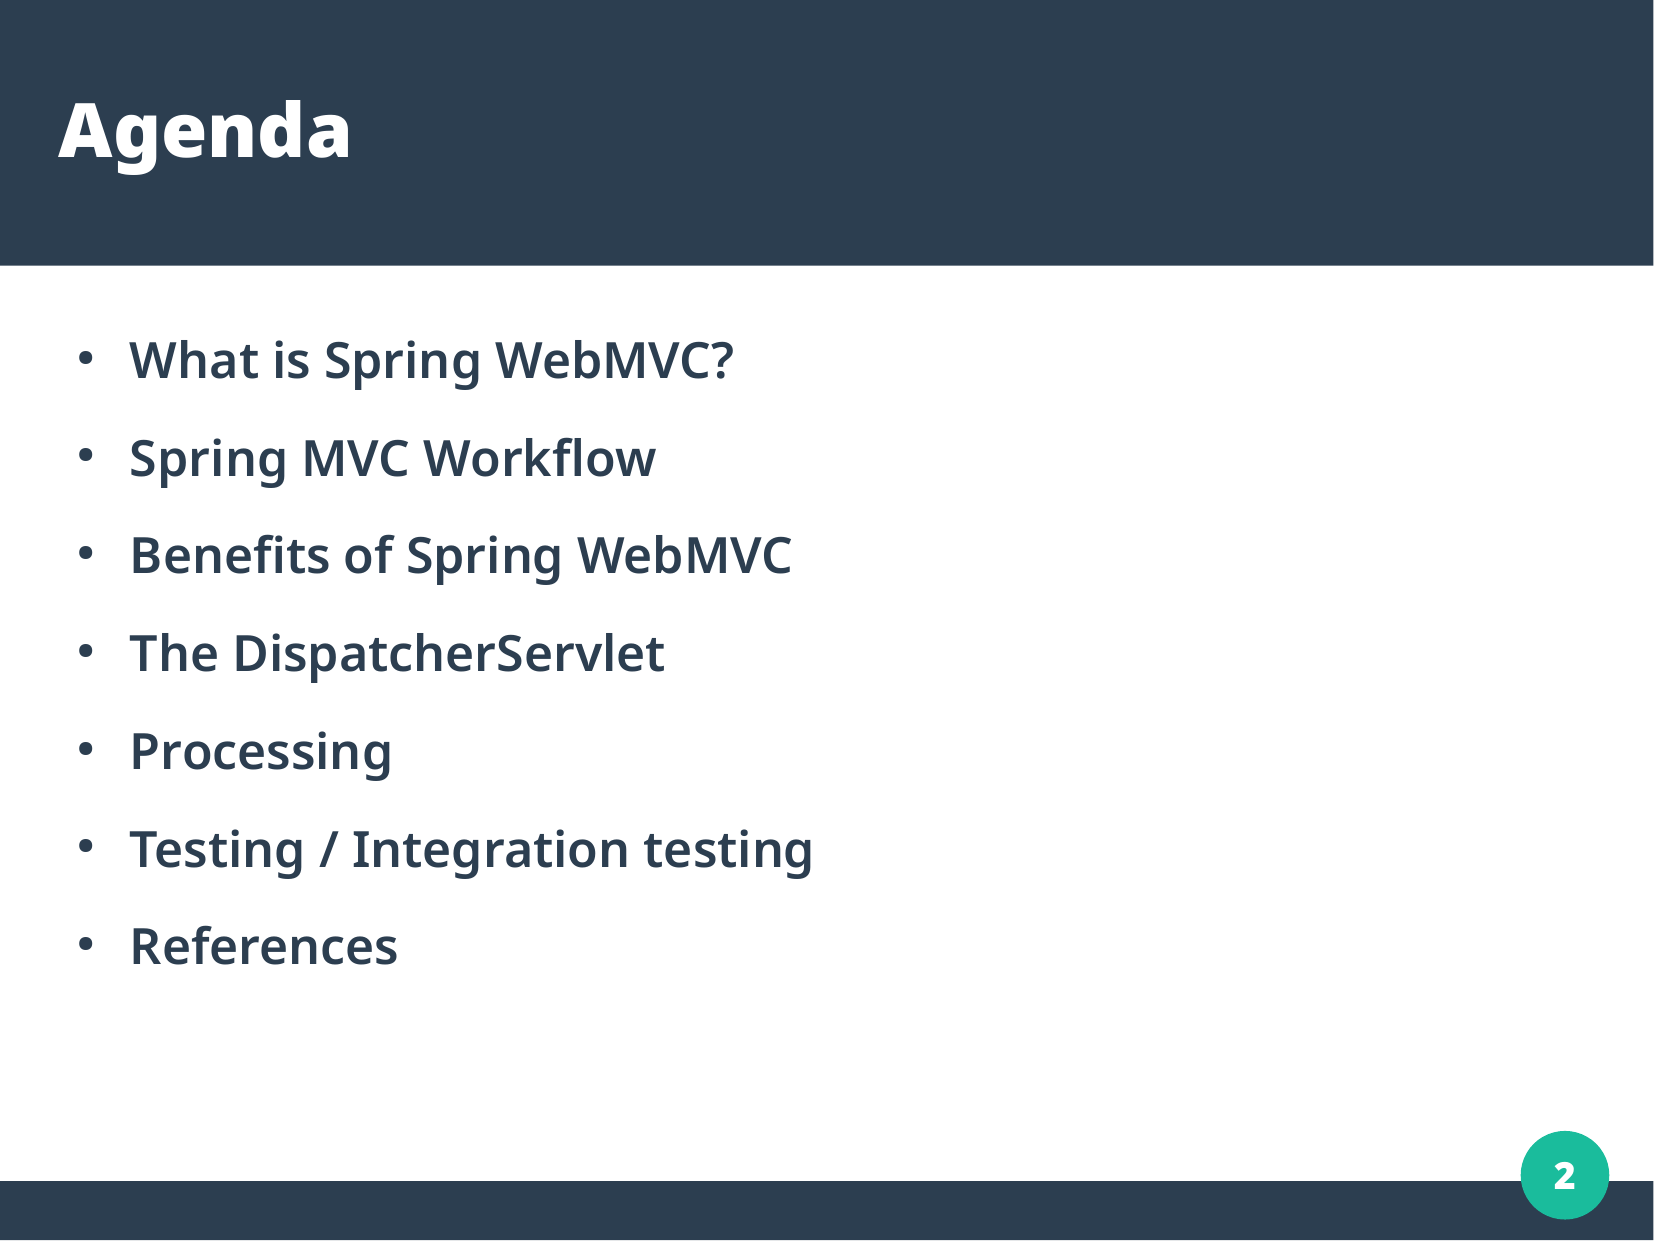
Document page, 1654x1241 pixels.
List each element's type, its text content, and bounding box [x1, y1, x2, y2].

list What is Spring WebMVC? Spring MVC Workflow Benefits of Spring WebMVC The DispatcherServlet Processing Testing / Integration testing References [59, 324, 1595, 1152]
title Agenda [59, 49, 1595, 207]
